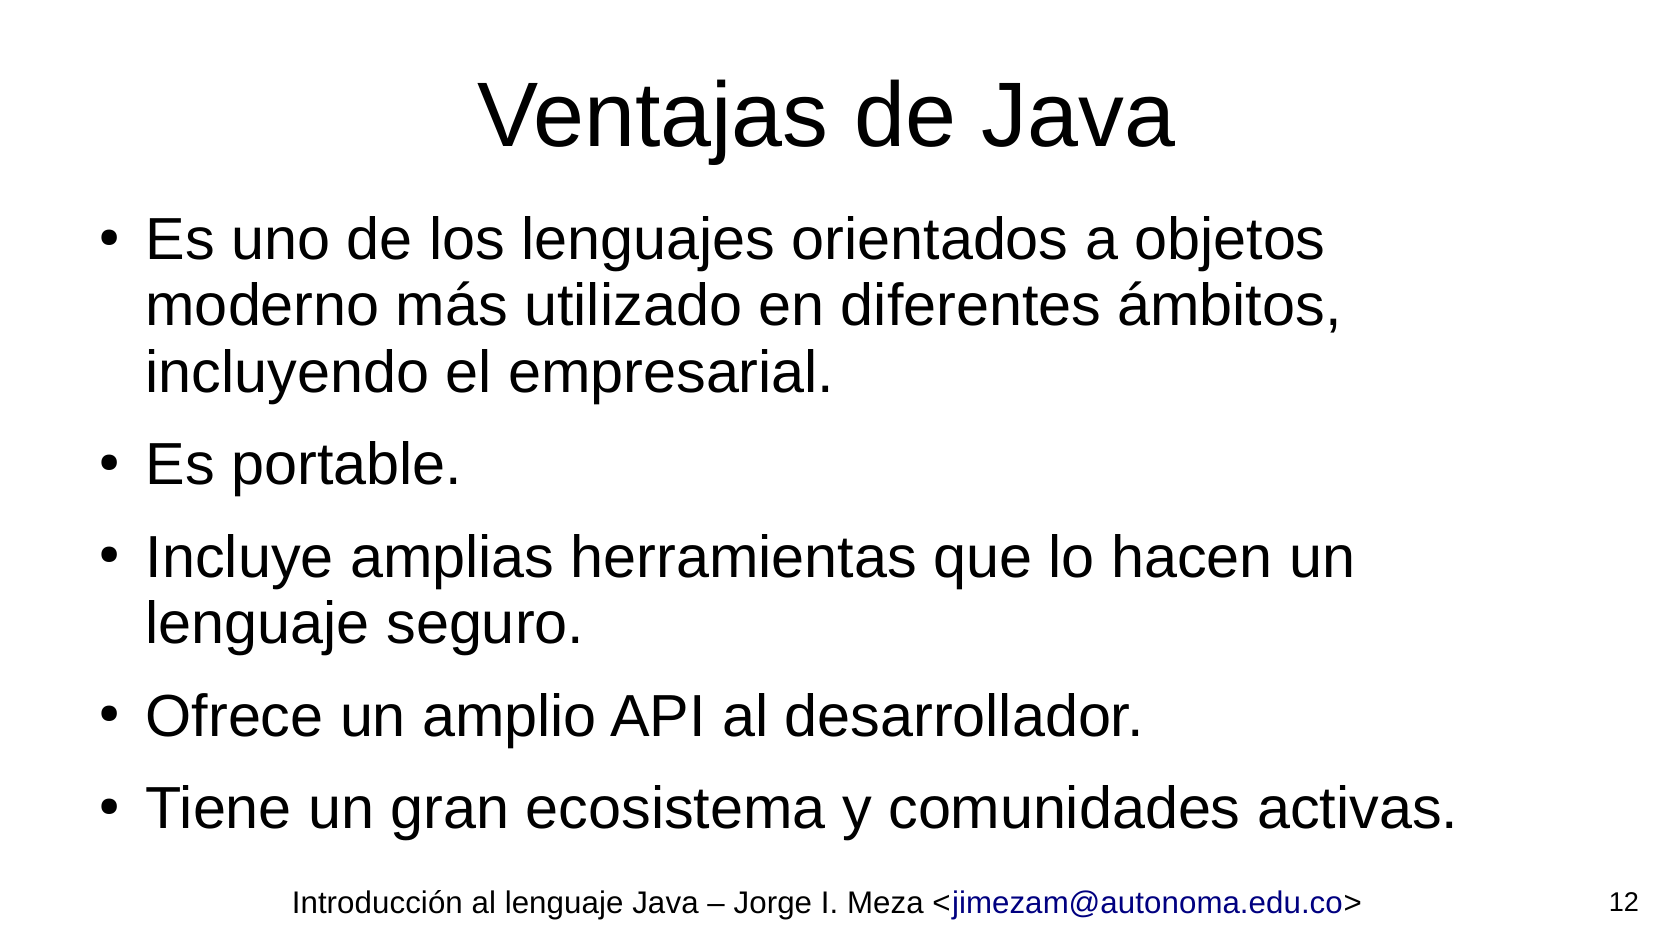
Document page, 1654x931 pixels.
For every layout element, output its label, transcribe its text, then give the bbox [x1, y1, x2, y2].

title Ventajas de Java [82, 37, 1571, 193]
list Es uno de los lenguajes orientados a objetos moderno más utilizado en diferentes ámbitos, incluyendo el empresarial. Es portable. Incluye amplias herramientas que lo hacen un lenguaje seguro. Ofrece un amplio API al desarrollador. Tiene un gran ecosistema y comunidades activas. [82, 205, 1571, 845]
